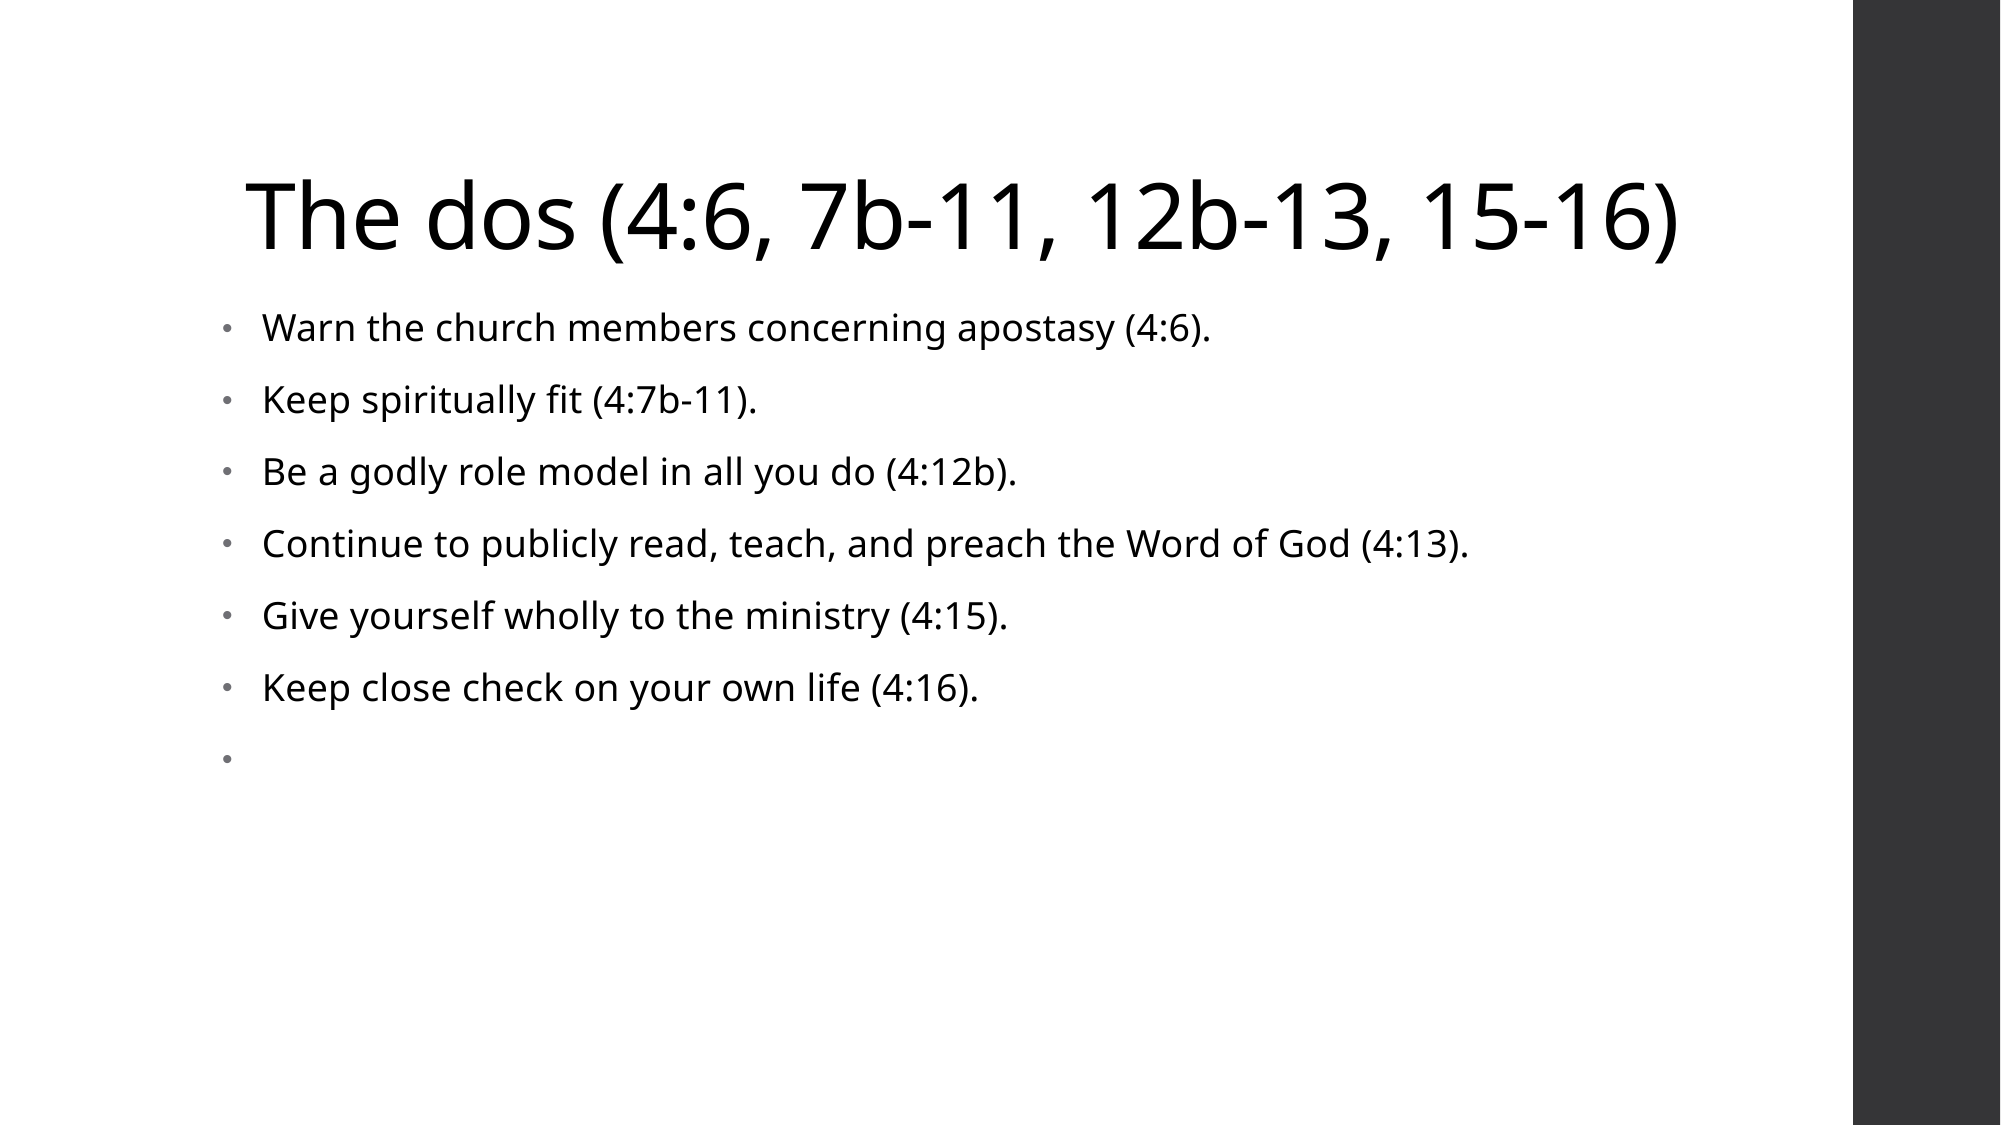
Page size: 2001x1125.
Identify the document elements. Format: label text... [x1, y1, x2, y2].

list Warn the church members concerning apostasy (4:6). Keep spiritually fit (4:7b-11). Be a godly role model in all you do (4:12b). Continue to publicly read, teach, and preach the Word of God (4:13). Give yourself wholly to the ministry (4:15). Keep close check on your own life (4:16). [206, 299, 1617, 1014]
title The dos (4:6, 7b-11, 12b-13, 15-16) [206, 60, 1797, 278]
